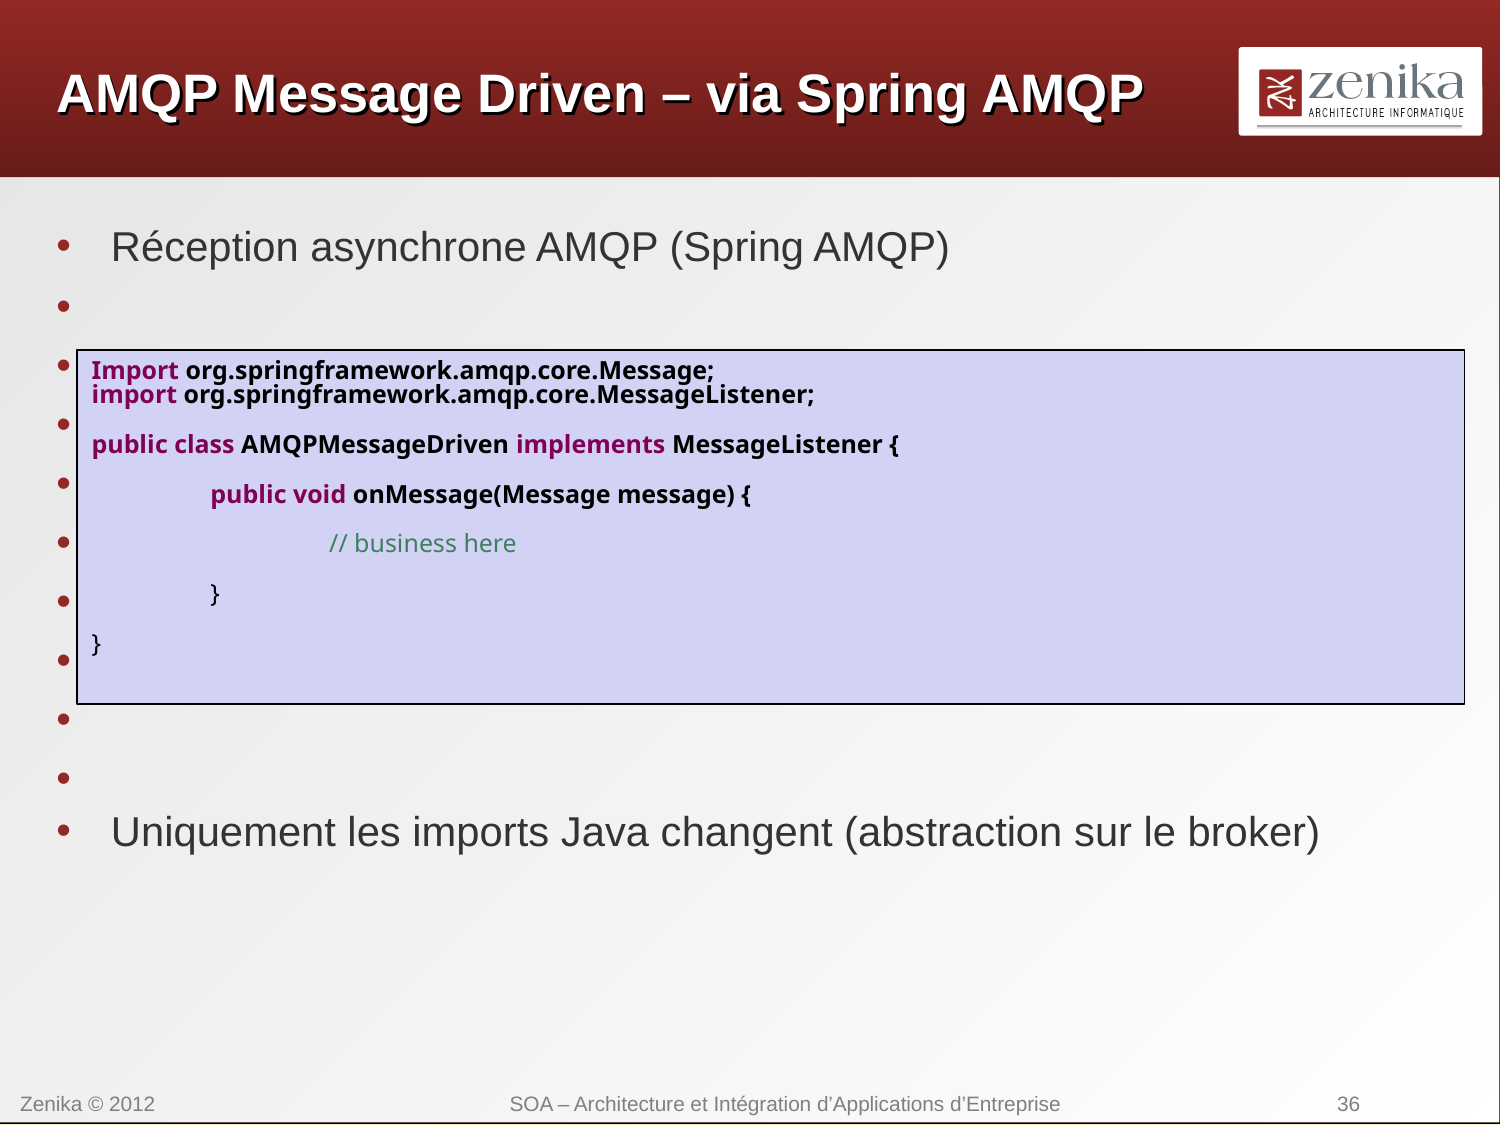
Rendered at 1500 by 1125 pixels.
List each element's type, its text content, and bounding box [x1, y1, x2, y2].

text_box Import org.springframework.amqp.core.Message; import org.springframework.amqp.core.MessageListener; public class AMQPMessageDriven implements MessageListener { public void onMessage(Message message) { // business here } } [76, 350, 1465, 705]
text_box Réception asynchrone AMQP (Spring AMQP) Uniquement les imports Java changent (abstraction sur le broker) [41, 221, 1452, 1031]
text_box AMQP Message Driven – via Spring AMQP [41, 16, 1223, 178]
